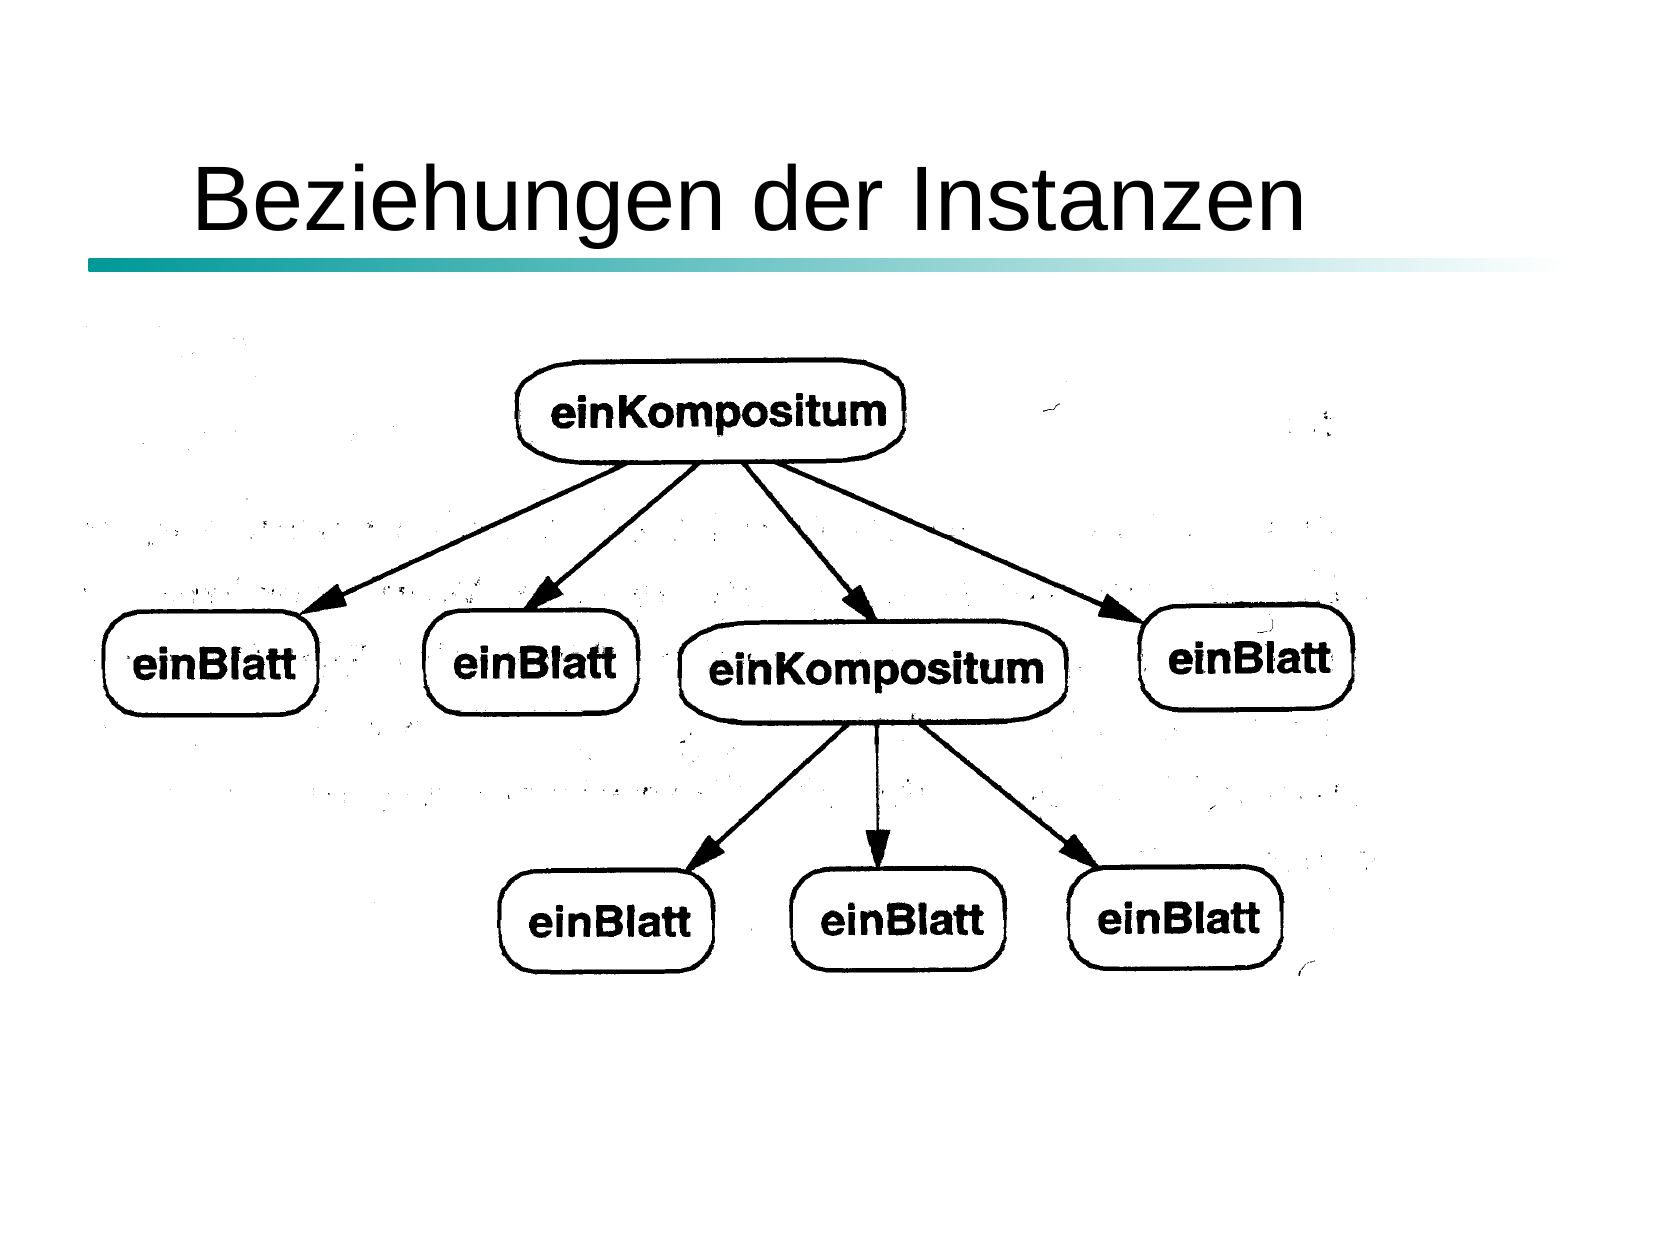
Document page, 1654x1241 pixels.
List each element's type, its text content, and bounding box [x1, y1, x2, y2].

title Beziehungen der Instanzen [112, 99, 1388, 288]
chart [75, 312, 1375, 990]
